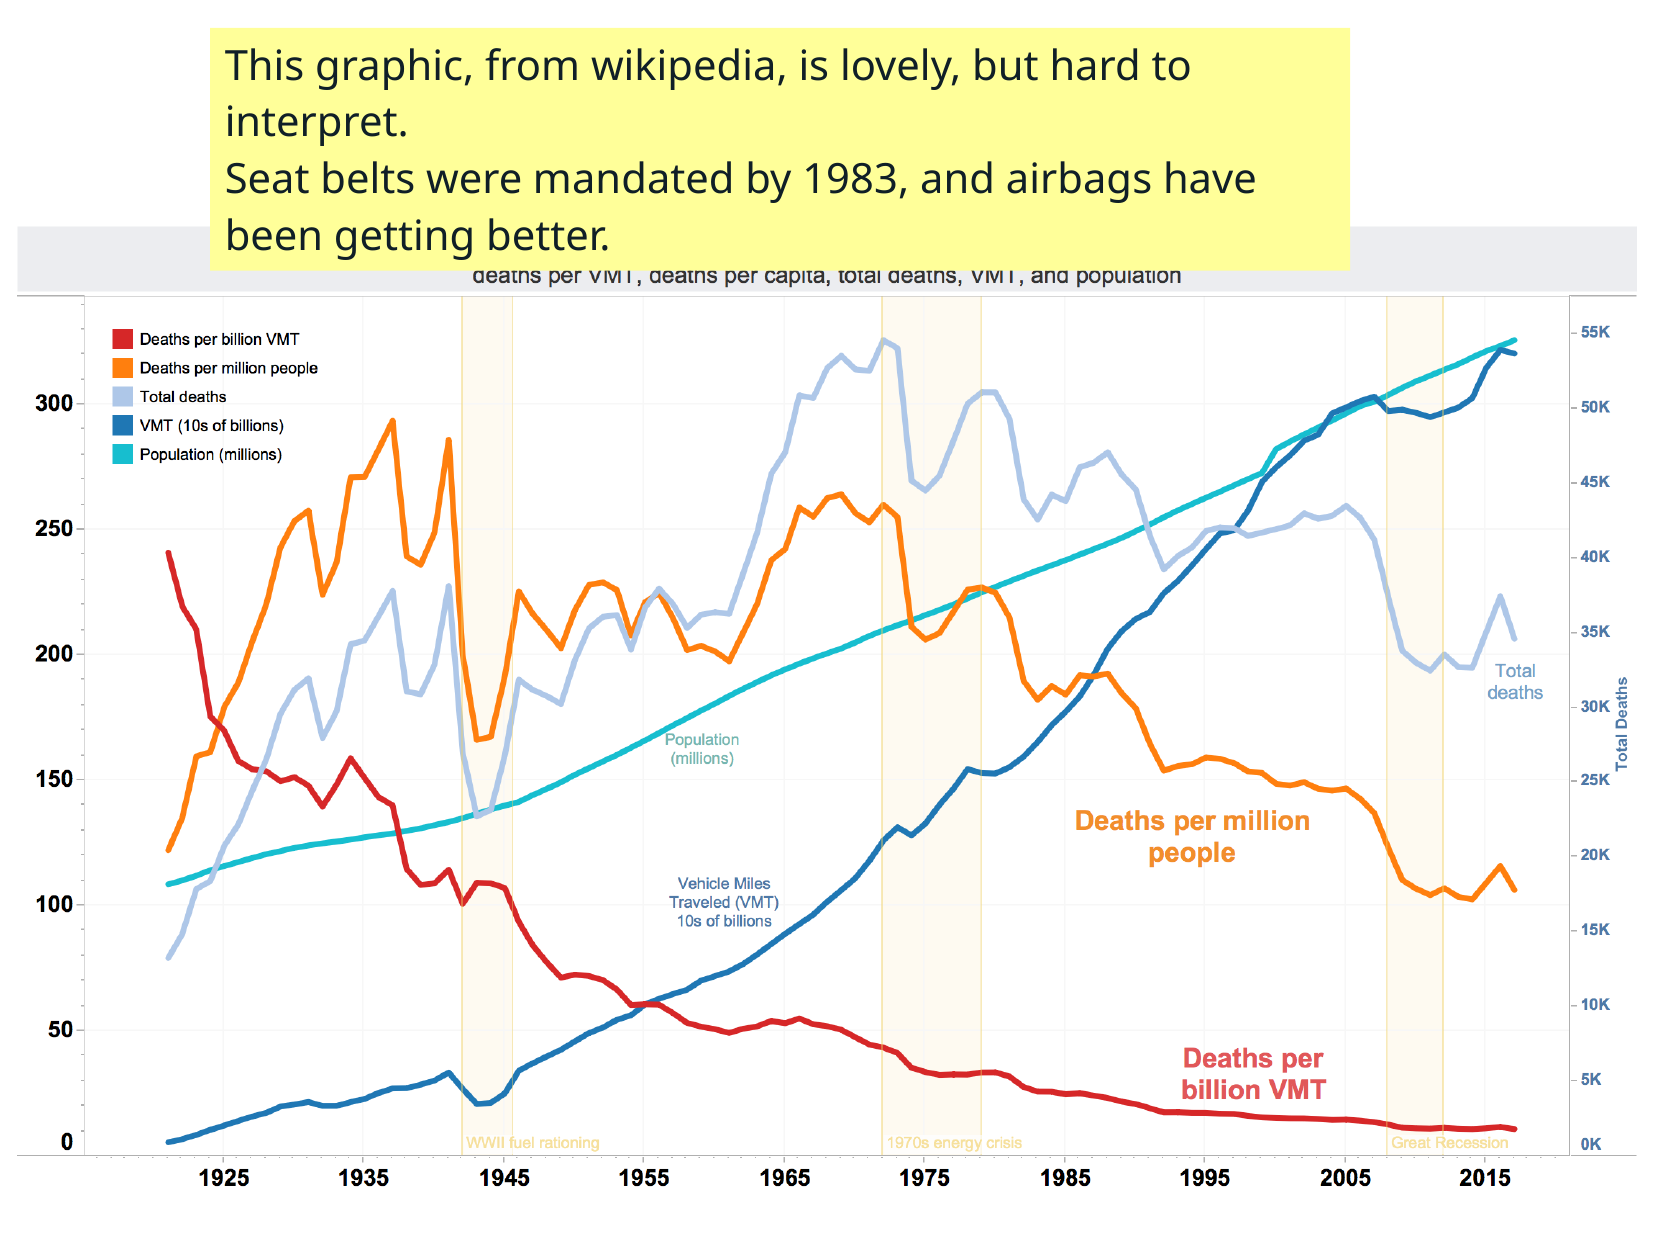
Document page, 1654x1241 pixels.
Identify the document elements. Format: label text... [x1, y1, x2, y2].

picture [0, 209, 1654, 1217]
text_box This graphic, from wikipedia, is lovely, but hard to interpret. Seat belts were mandated by 1983, and airbags have been getting better. [210, 27, 1351, 226]
